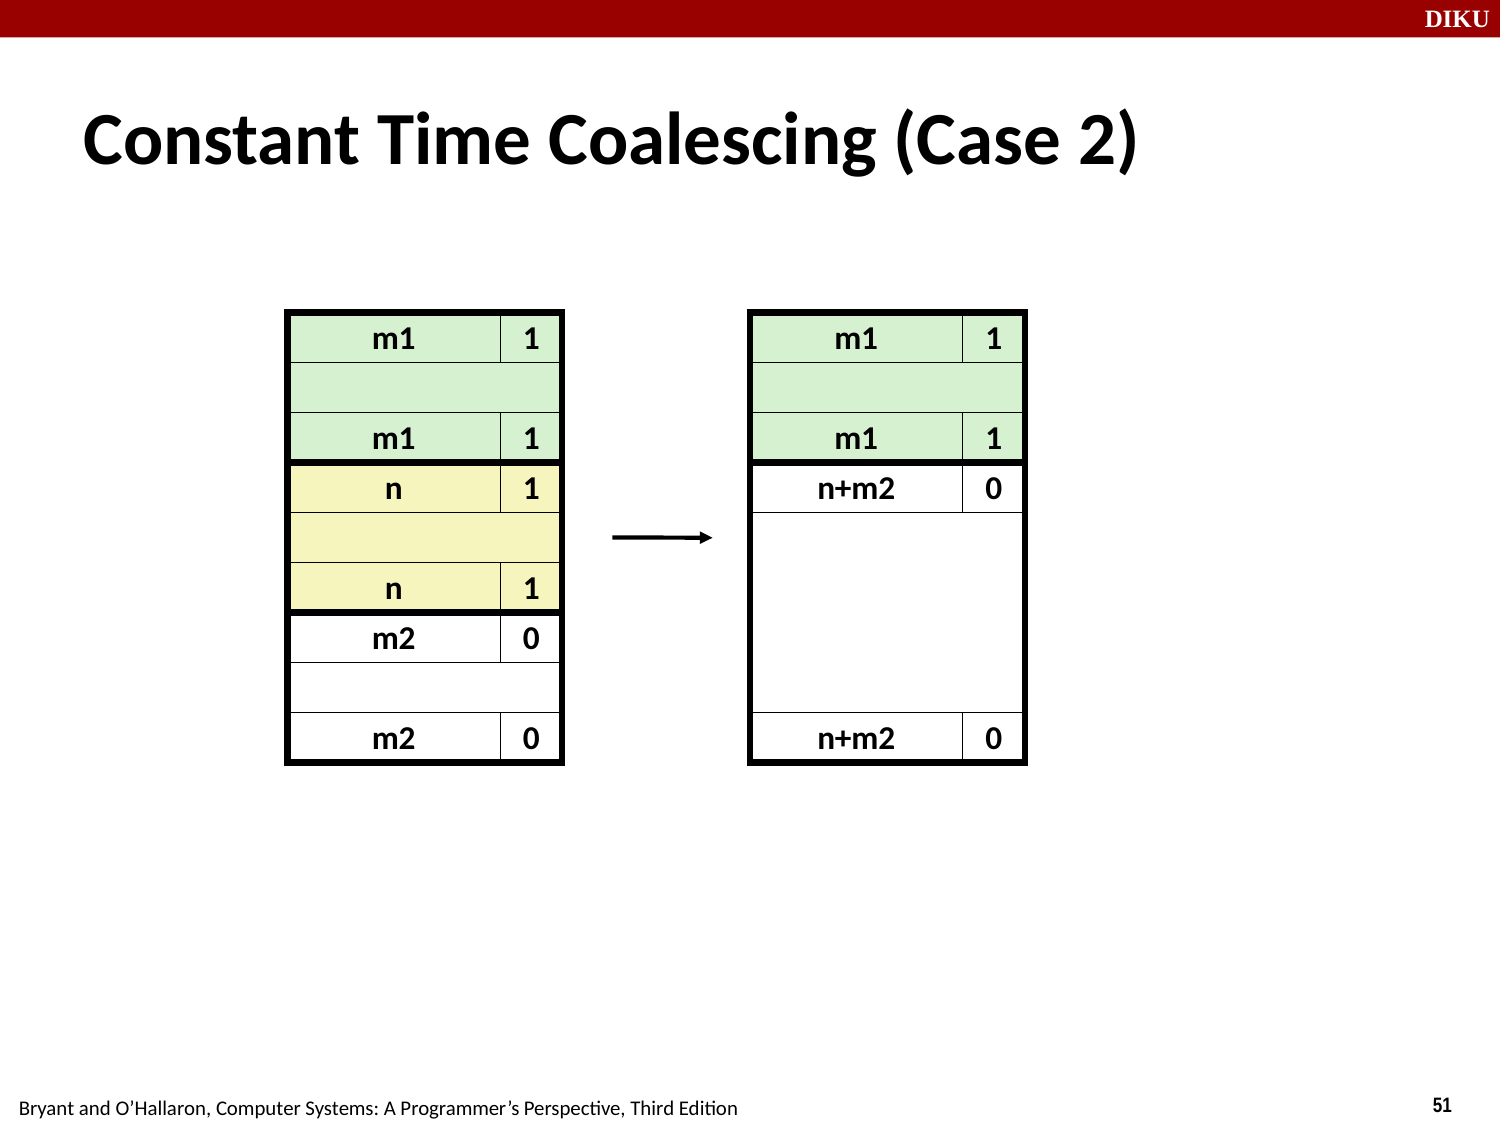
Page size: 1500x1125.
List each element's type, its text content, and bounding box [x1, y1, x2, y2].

text_box m1 [753, 412, 962, 459]
text_box 1 [962, 412, 1022, 459]
text_box n [291, 562, 500, 609]
text_box m1 [291, 412, 500, 459]
text_box m2 [291, 712, 500, 759]
text_box [753, 362, 1022, 412]
text_box Constant Time Coalescing (Case 2) [68, 87, 1432, 182]
text_box n+m2 [753, 713, 962, 759]
text_box m1 [291, 316, 500, 362]
text_box 1 [500, 562, 559, 609]
text_box 0 [500, 712, 559, 759]
text_box 1 [500, 316, 559, 362]
text_box [291, 512, 559, 562]
text_box [753, 512, 1022, 713]
text_box [291, 662, 559, 712]
text_box 1 [500, 412, 559, 459]
text_box 0 [500, 616, 559, 662]
text_box 0 [962, 466, 1022, 512]
text_box 1 [962, 316, 1022, 362]
text_box n+m2 [753, 466, 962, 512]
text_box [291, 362, 559, 412]
text_box 1 [500, 466, 559, 512]
text_box 0 [962, 713, 1022, 759]
text_box m2 [291, 616, 500, 662]
text_box m1 [753, 316, 962, 362]
text_box n [291, 466, 500, 512]
